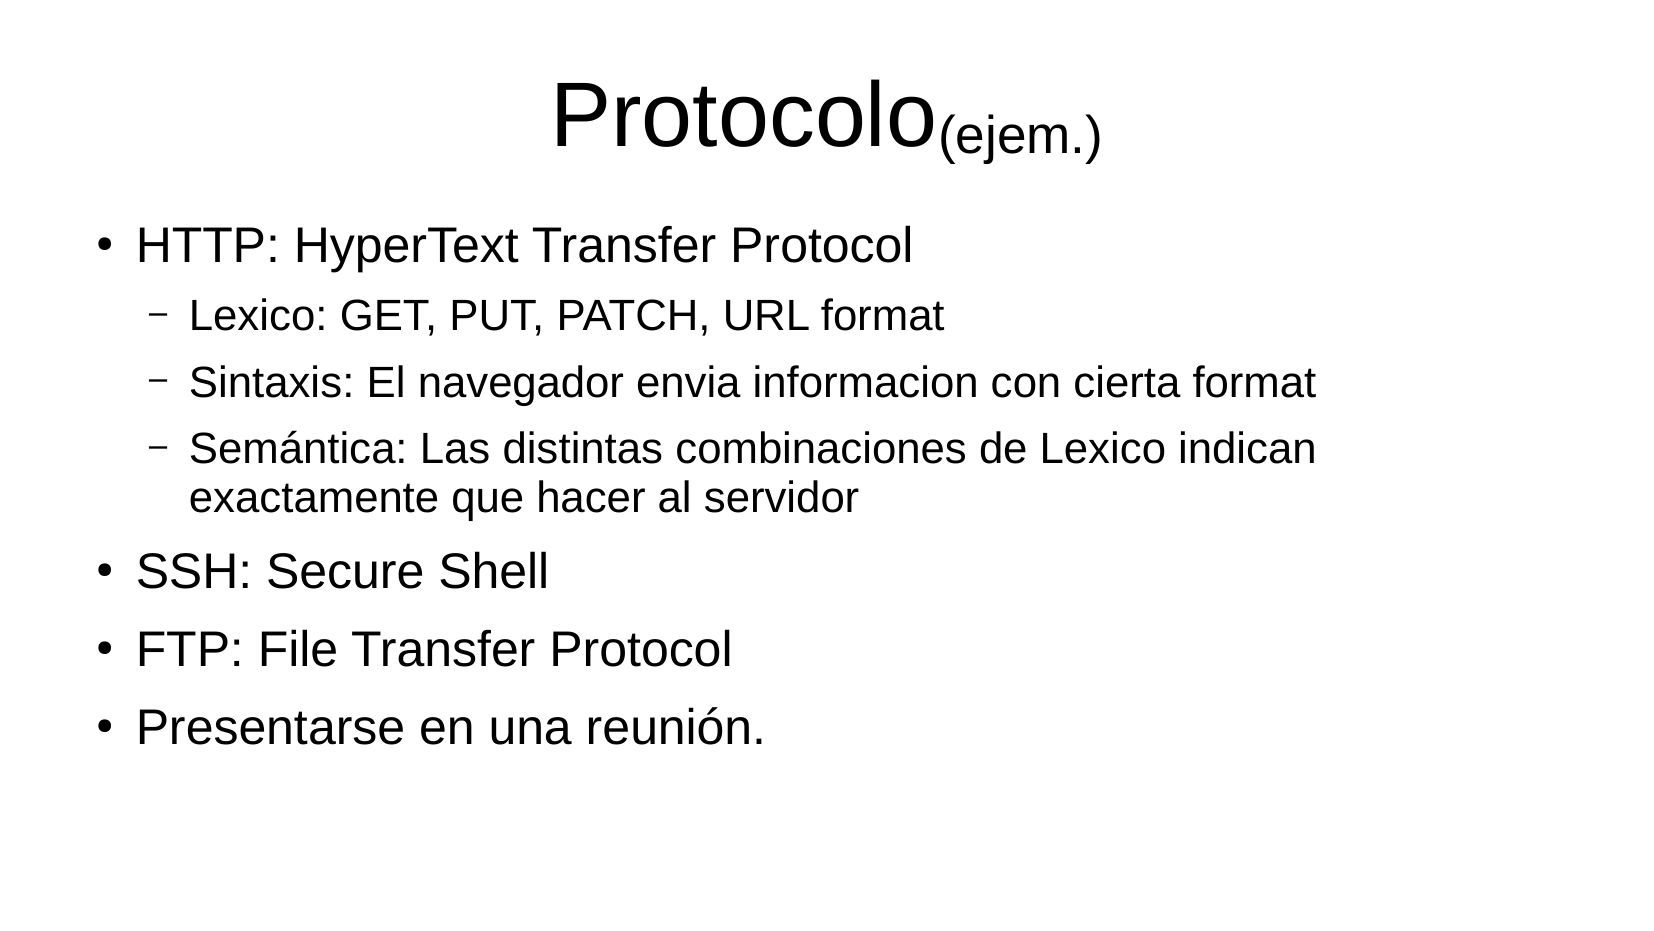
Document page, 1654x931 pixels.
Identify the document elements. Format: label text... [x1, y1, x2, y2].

title Protocolo(ejem.) [82, 37, 1571, 193]
list HTTP: HyperText Transfer Protocol Lexico: GET, PUT, PATCH, URL format Sintaxis: El navegador envia informacion con cierta format Semántica: Las distintas combinaciones de Lexico indican exactamente que hacer al servidor SSH: Secure Shell FTP: File Transfer Protocol Presentarse en una reunión. [82, 217, 1571, 758]
